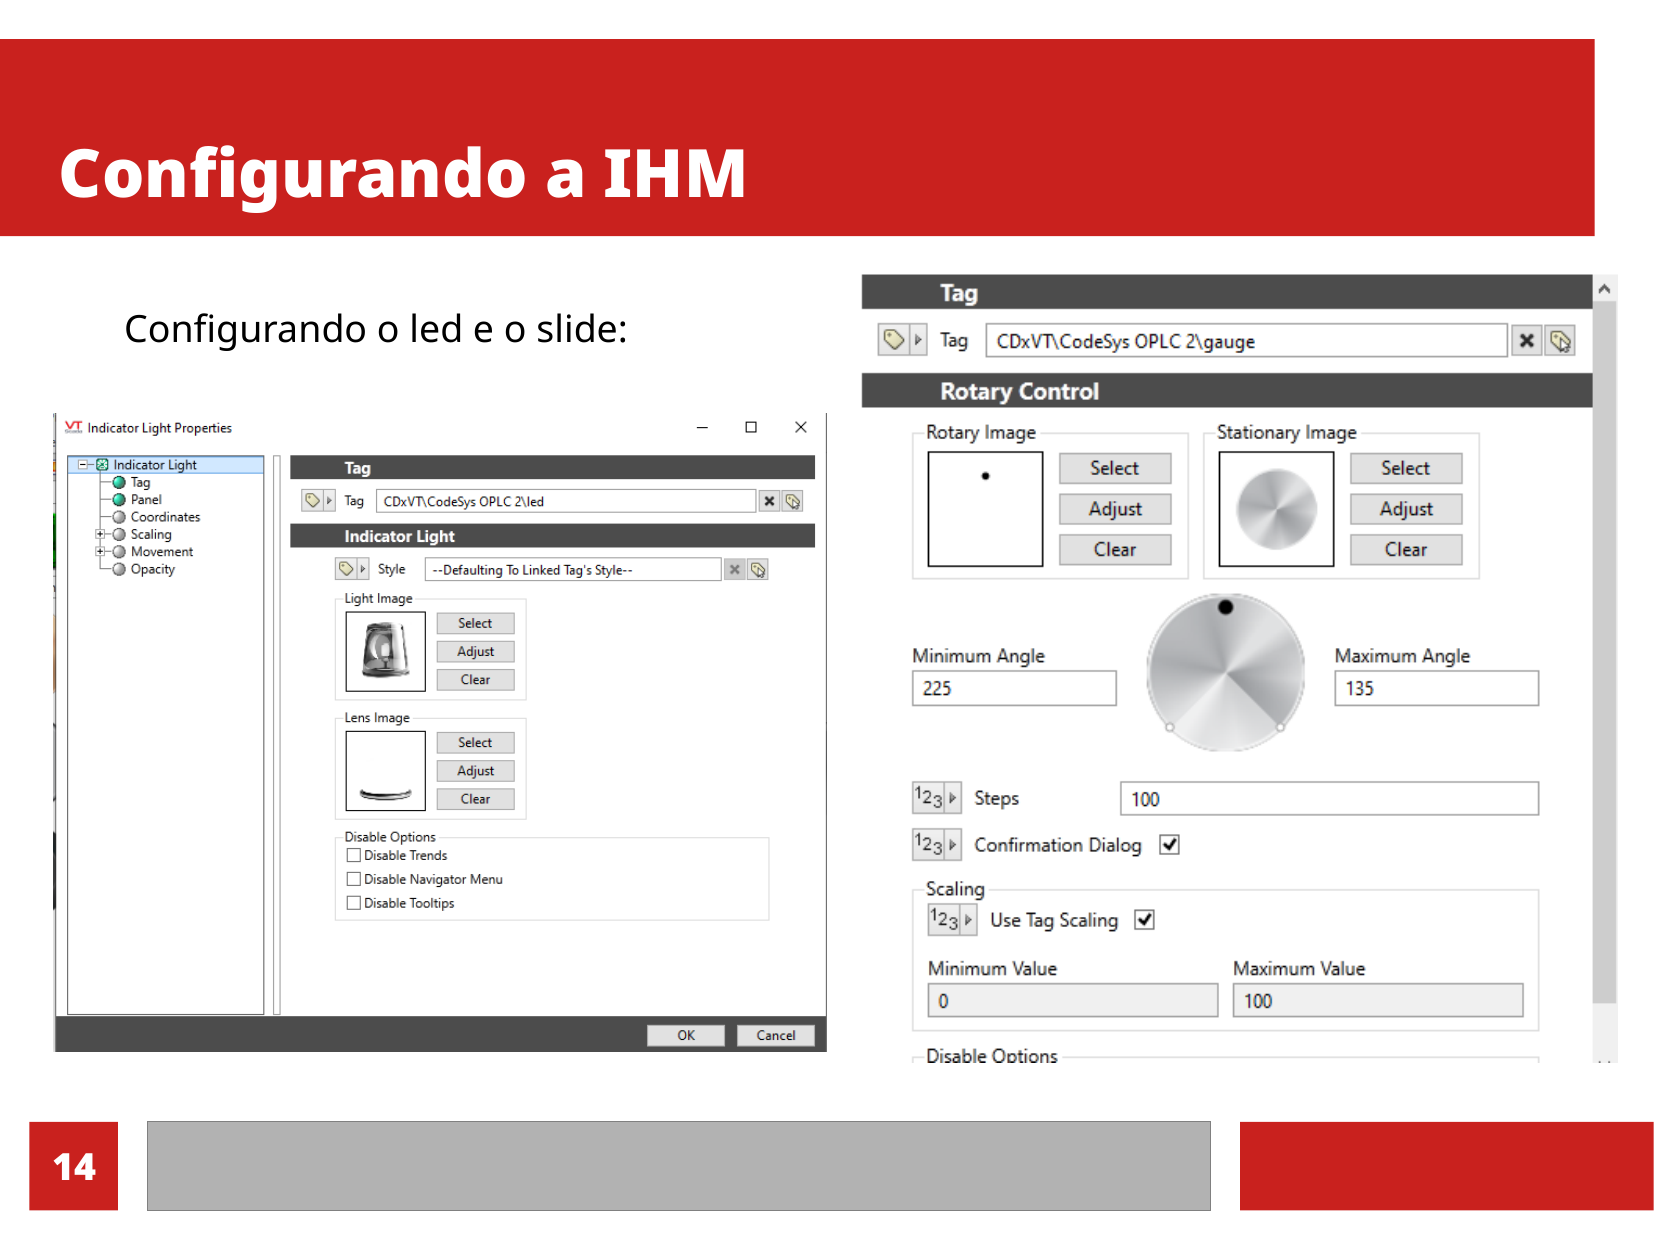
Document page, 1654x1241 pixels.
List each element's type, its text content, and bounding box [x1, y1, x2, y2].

picture [856, 267, 1618, 1063]
text_box Configurando o led e o slide: [109, 295, 582, 358]
title Configurando a IHM [58, 58, 1595, 217]
picture [53, 413, 827, 1052]
